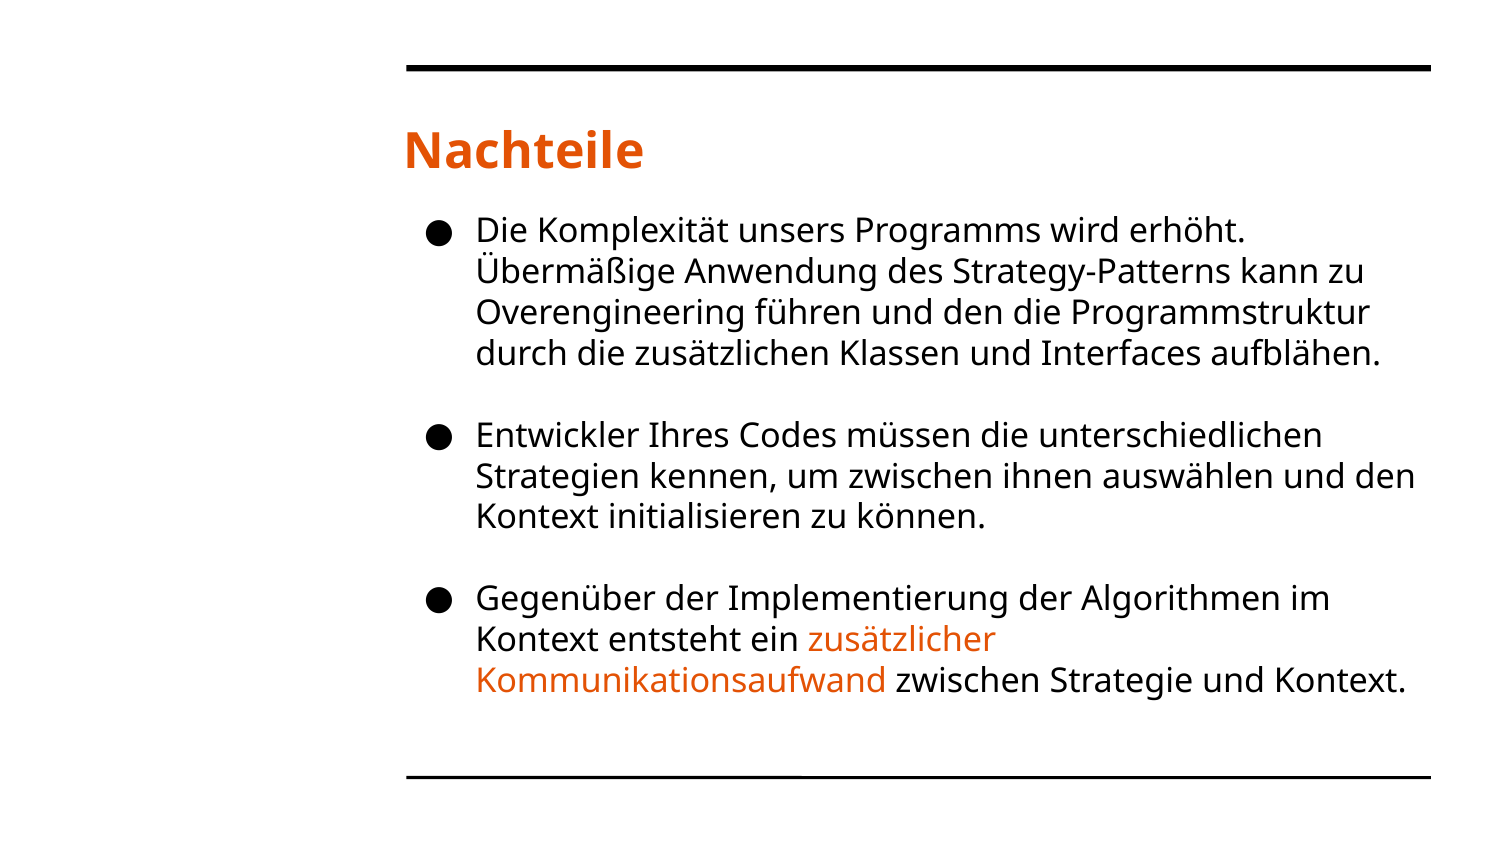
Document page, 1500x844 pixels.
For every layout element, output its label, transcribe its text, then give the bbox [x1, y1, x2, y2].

title Nachteile [389, 103, 1428, 194]
subtitle Die Komplexität unsers Programms wird erhöht. Übermäßige Anwendung des Strategy-Patterns kann zu Overengineering führen und den die Programmstruktur durch die zusätzlichen Klassen und Interfaces aufblähen. Entwickler Ihres Codes müssen die unterschiedlichen Strategien kennen, um zwischen ihnen auswählen und den Kontext initialisieren zu können. Gegenüber der Implementierung der Algorithmen im Kontext entsteht ein zusätzlicher Kommunikationsaufwand zwischen Strategie und Kontext. [392, 193, 1431, 735]
